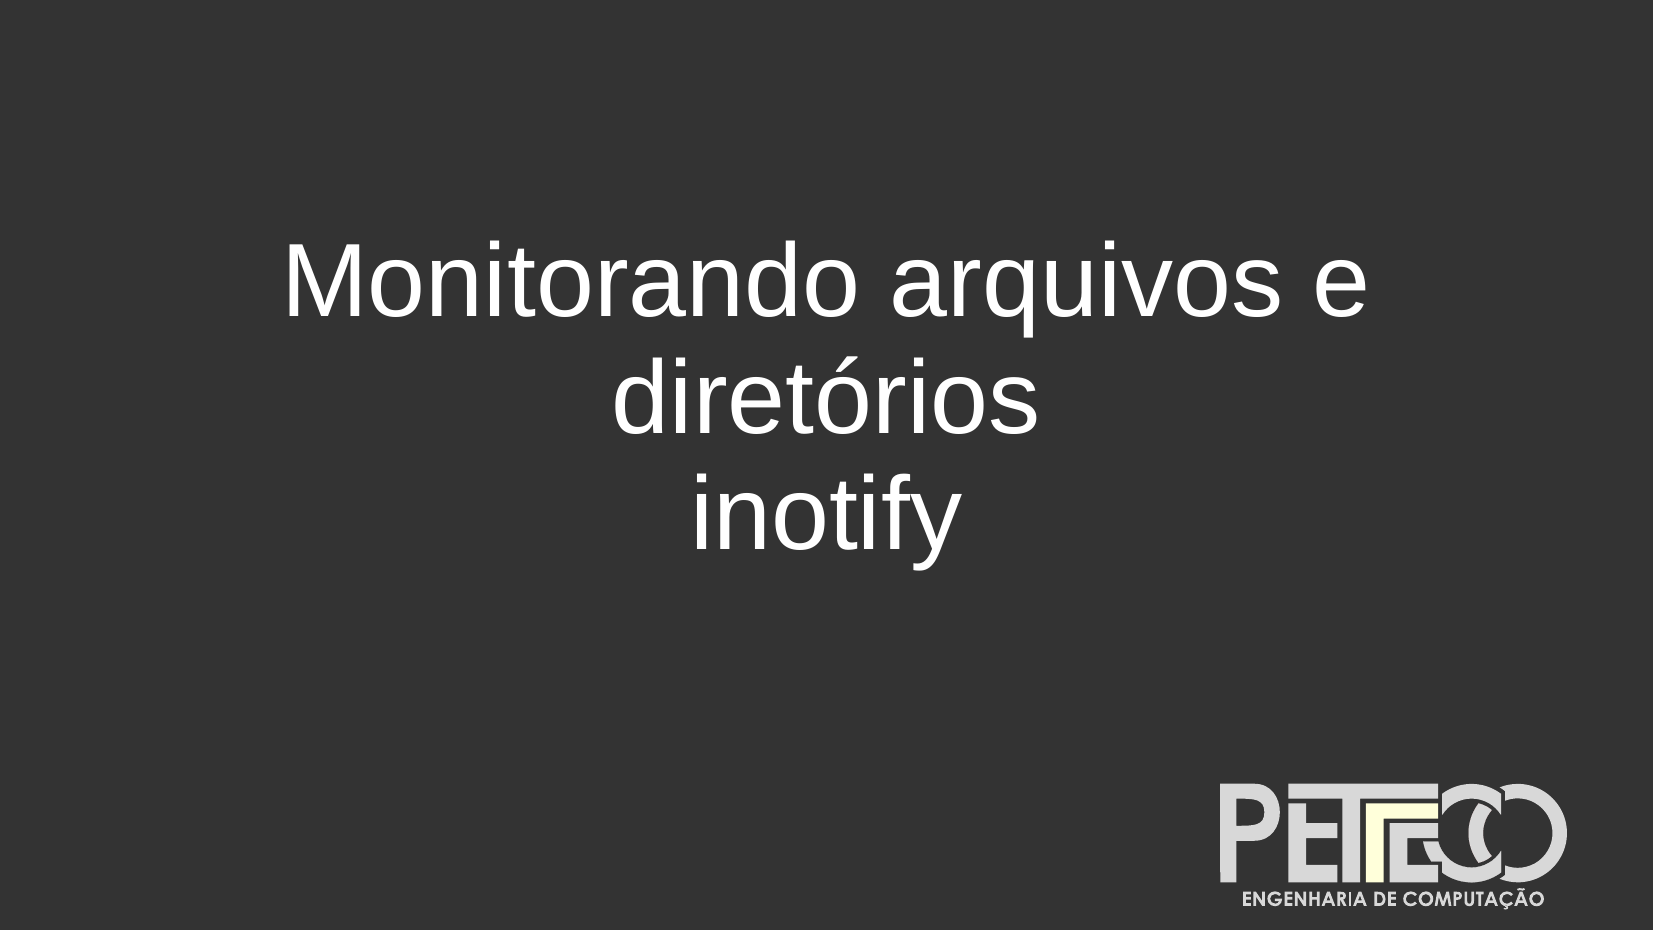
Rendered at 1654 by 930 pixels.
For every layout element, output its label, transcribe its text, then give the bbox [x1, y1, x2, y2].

subtitle Monitorando arquivos e diretórios inotify [82, 37, 1571, 757]
